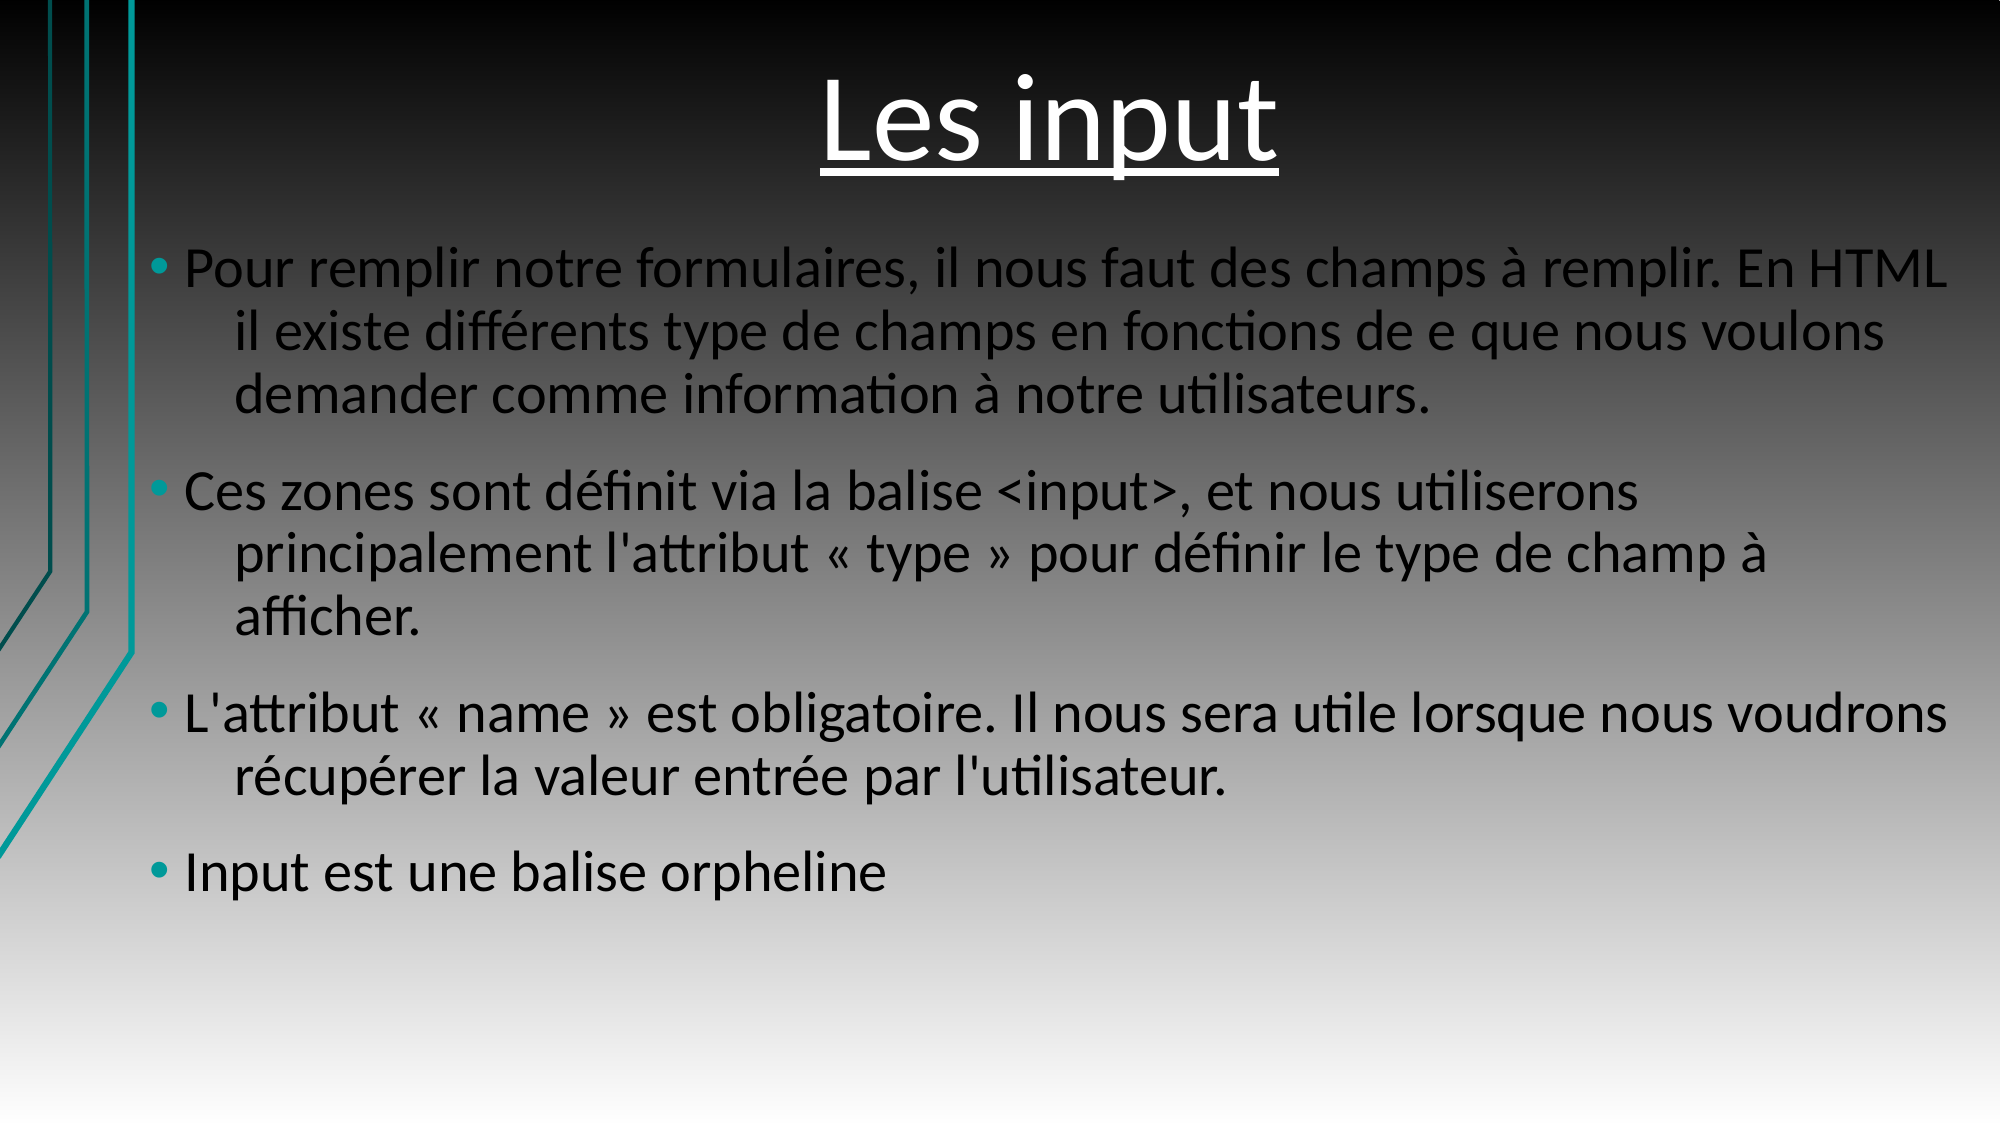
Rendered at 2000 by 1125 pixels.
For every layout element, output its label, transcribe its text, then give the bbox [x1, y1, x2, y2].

text_box Pour remplir notre formulaires, il nous faut des champs à remplir. En HTML il existe différents type de champs en fonctions de e que nous voulons demander comme information à notre utilisateurs. Ces zones sont définit via la balise <input>, et nous utiliserons principalement l'attribut « type » pour définir le type de champ à afficher. L'attribut « name » est obligatoire. Il nous sera utile lorsque nous voudrons récupérer la valeur entrée par l'utilisateur. Input est une balise orpheline [134, 230, 1965, 1091]
title Les input [200, 45, 1900, 185]
